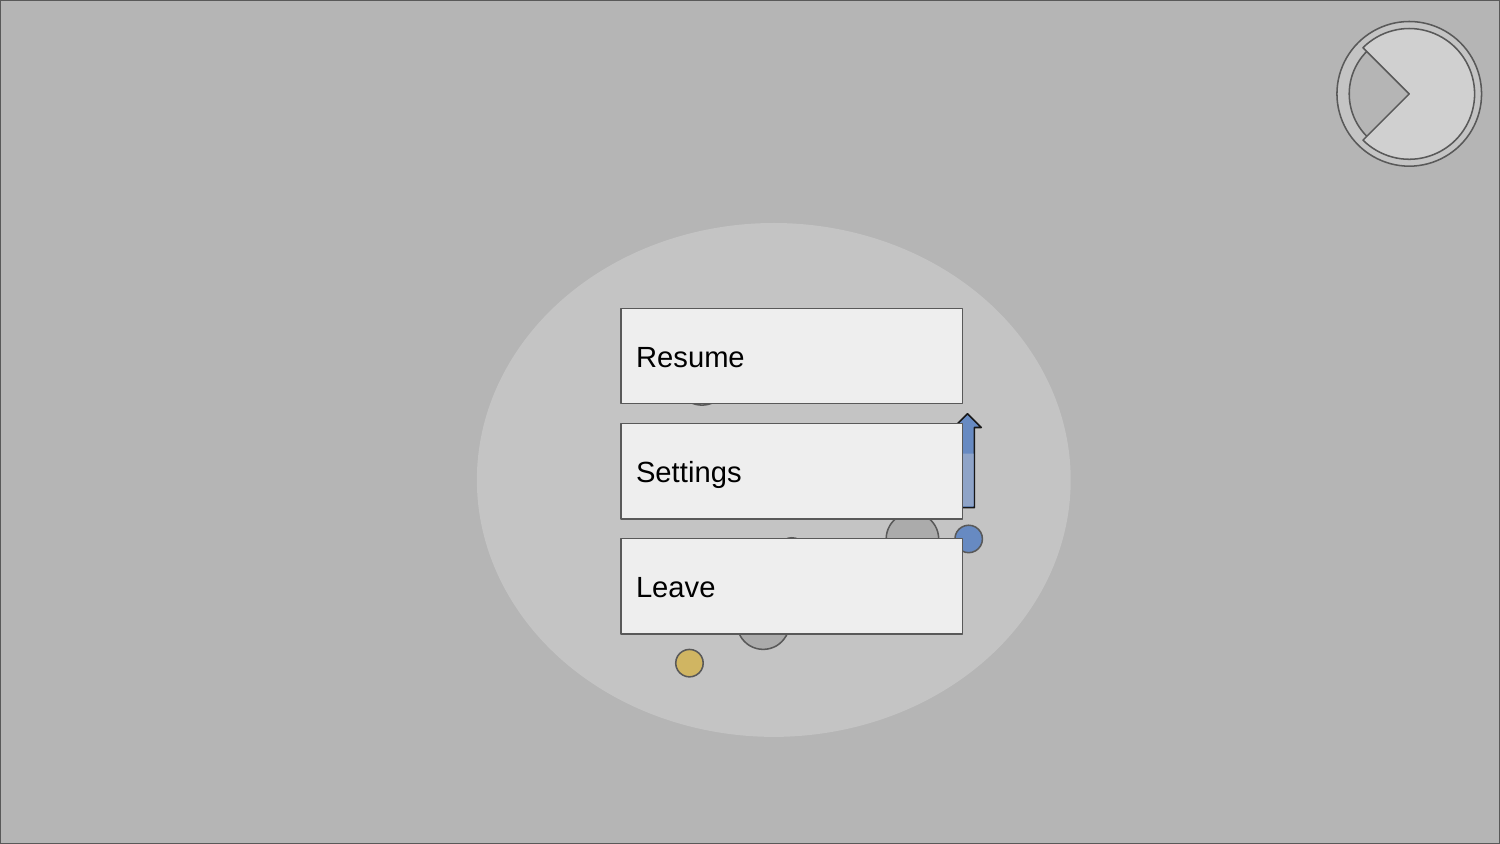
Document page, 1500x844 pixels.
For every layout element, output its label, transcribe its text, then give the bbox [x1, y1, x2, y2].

text_box Resume [621, 308, 963, 404]
text_box Settings [621, 423, 963, 519]
text_box Leave [621, 538, 963, 634]
text_box [0, 0, 1500, 844]
